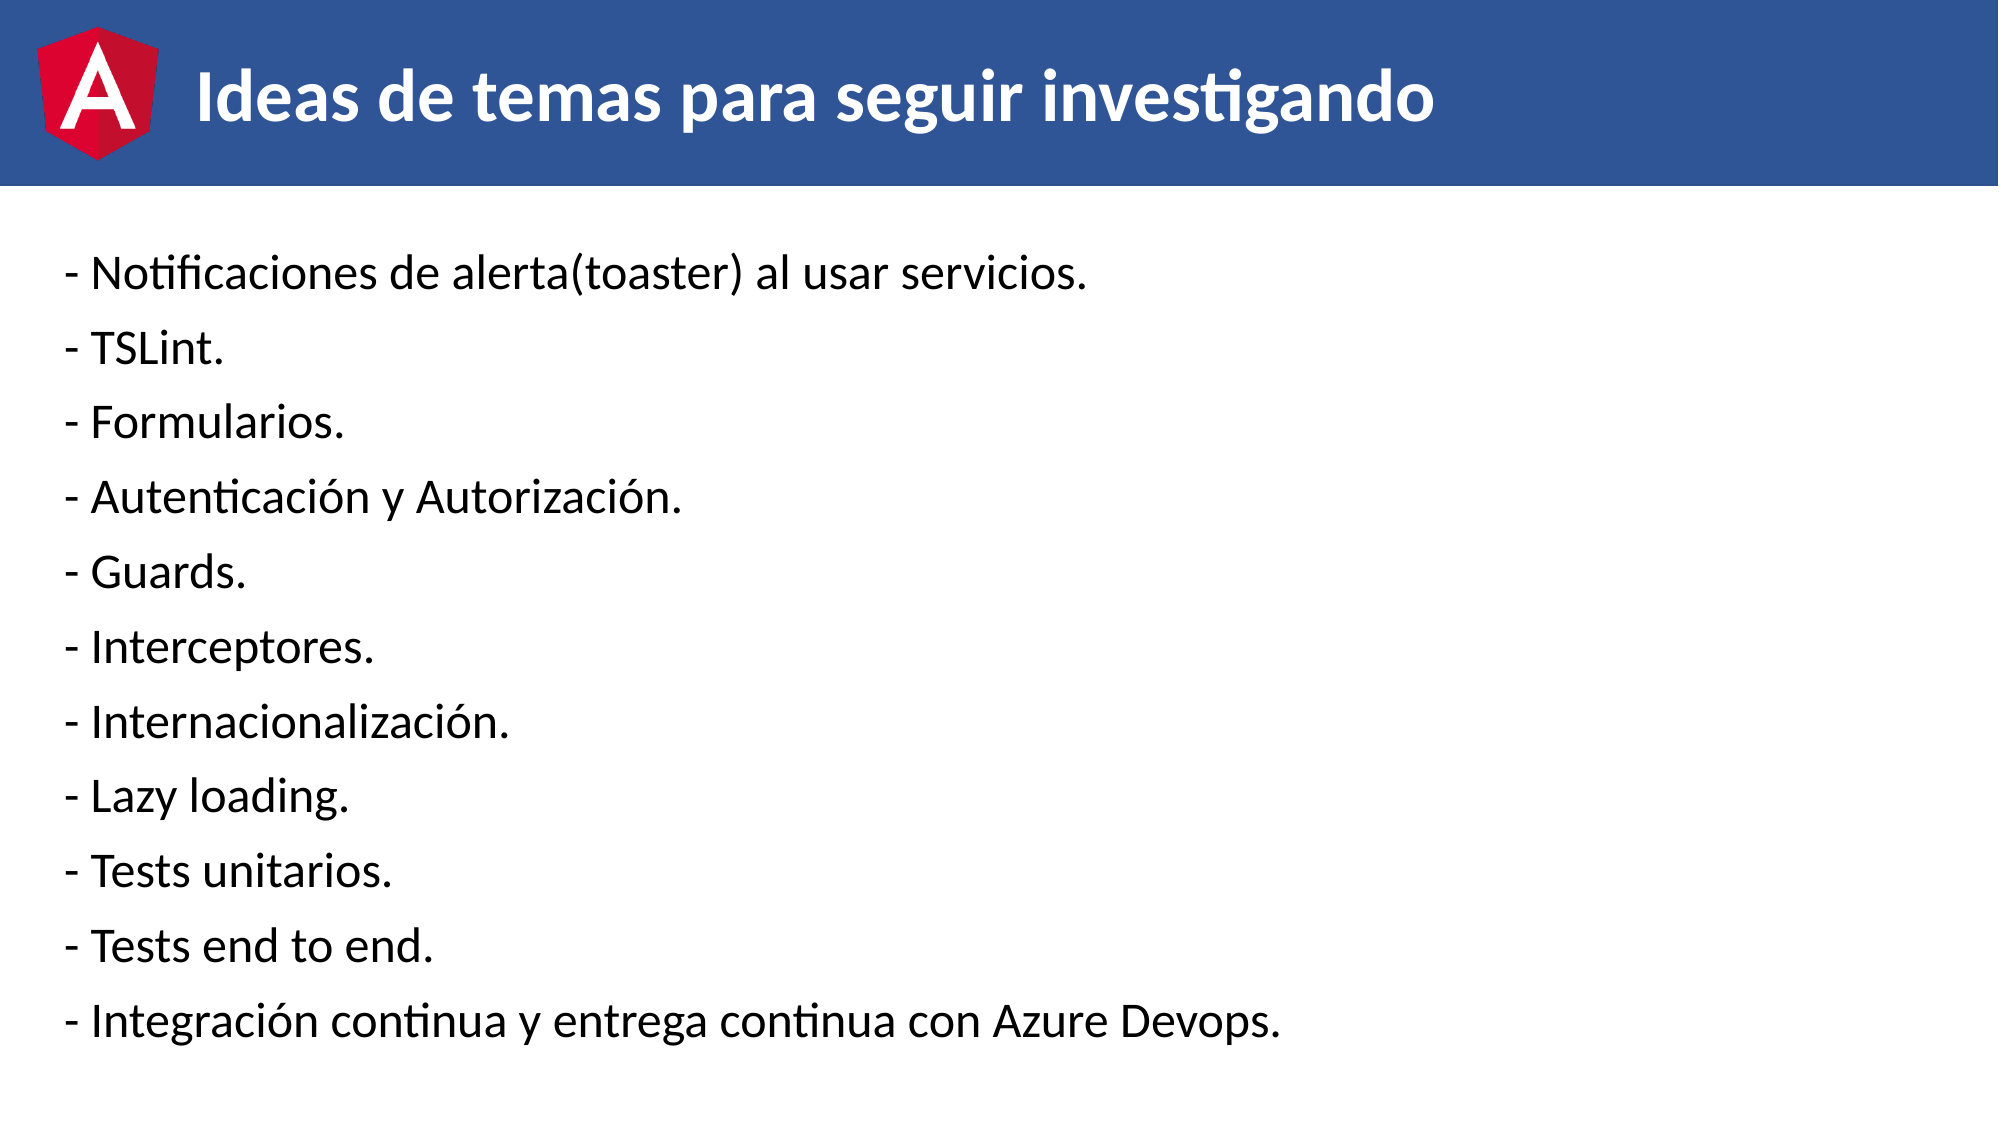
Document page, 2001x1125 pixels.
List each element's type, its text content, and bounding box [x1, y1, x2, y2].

picture [16, 6, 179, 173]
text_box [0, 0, 1997, 185]
text_box Ideas de temas para seguir investigando [180, 38, 1971, 145]
subtitle - Notificaciones de alerta(toaster) al usar servicios. - TSLint. - Formularios. - Autenticación y Autorización. - Guards. - Interceptores. - Internacionalización. - Lazy loading. - Tests unitarios. - Tests end to end. - Integración continua y entrega continua con Azure Devops. [49, 238, 2000, 1071]
